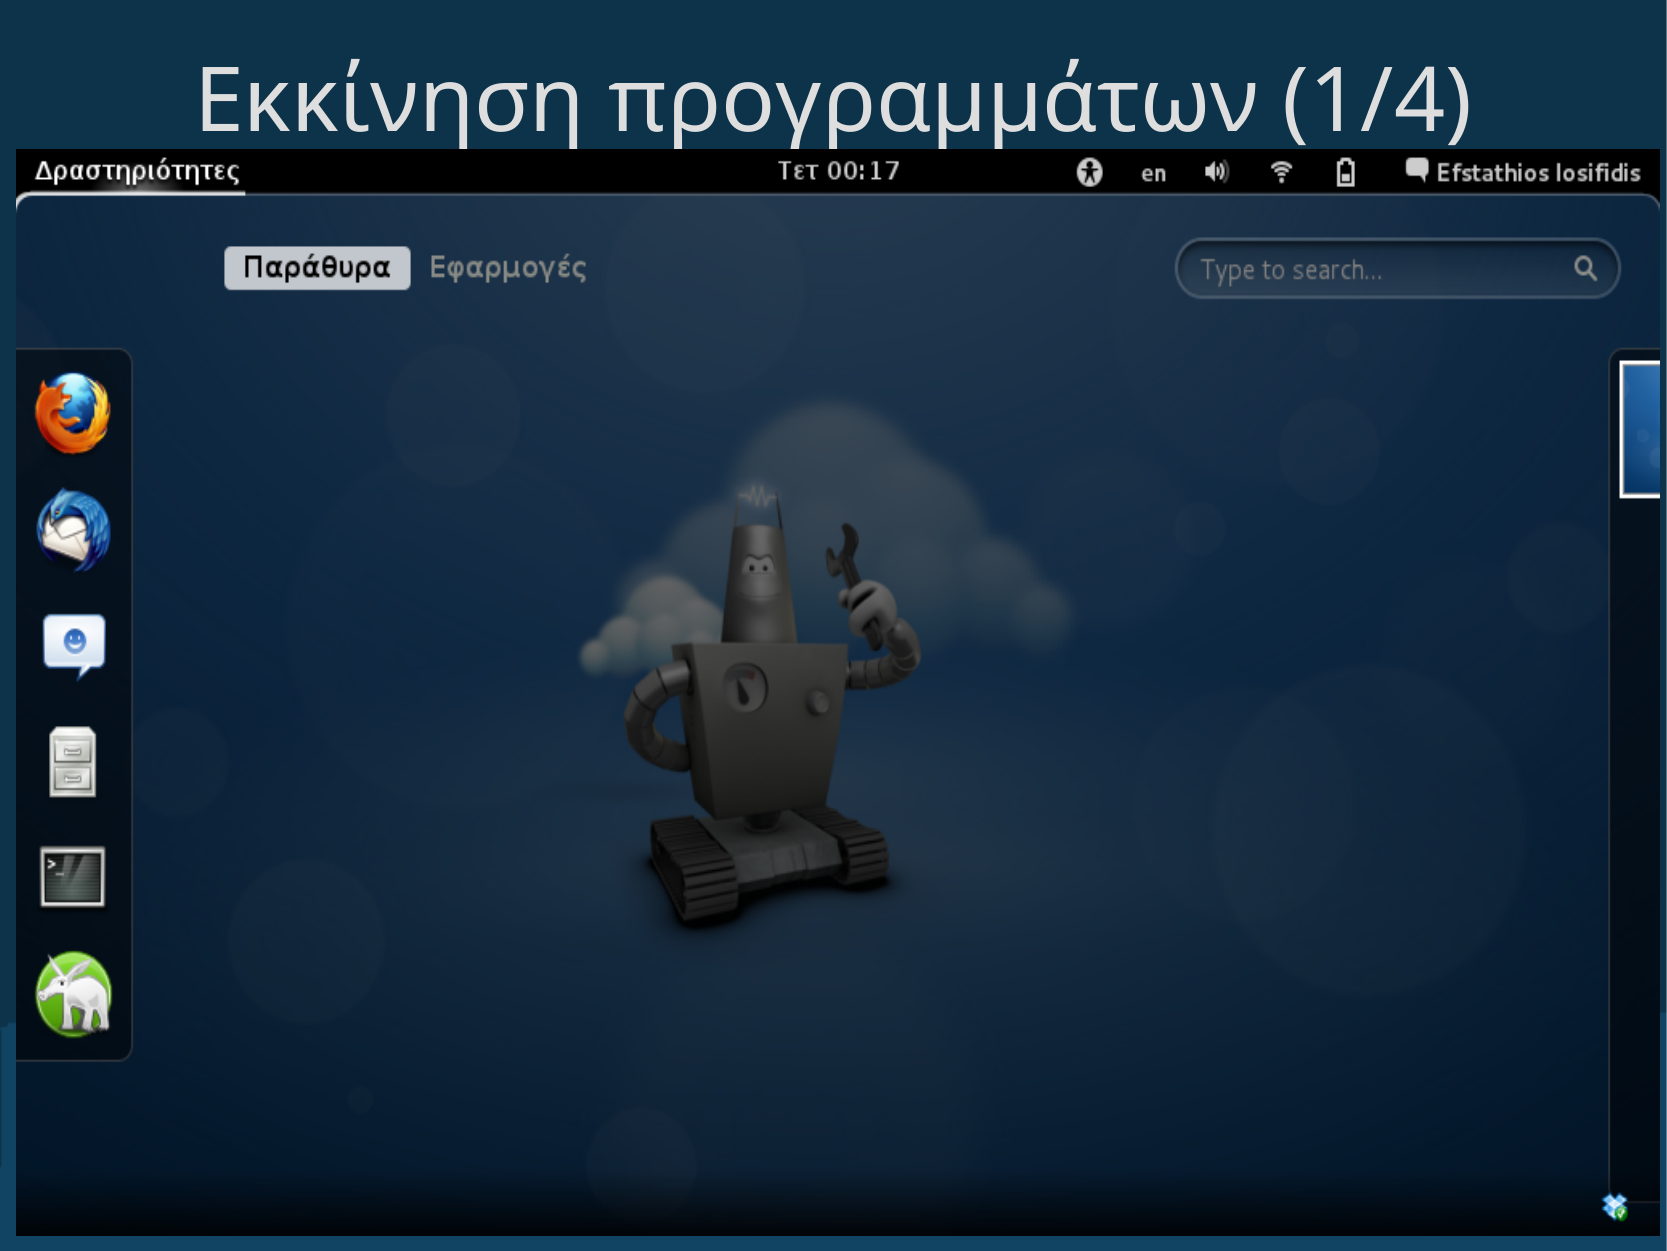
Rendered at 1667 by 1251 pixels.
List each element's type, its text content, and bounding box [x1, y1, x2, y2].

title Εκκίνηση προγραμμάτων (1/4) [40, 50, 1627, 149]
picture [0, 0, 1667, 1251]
